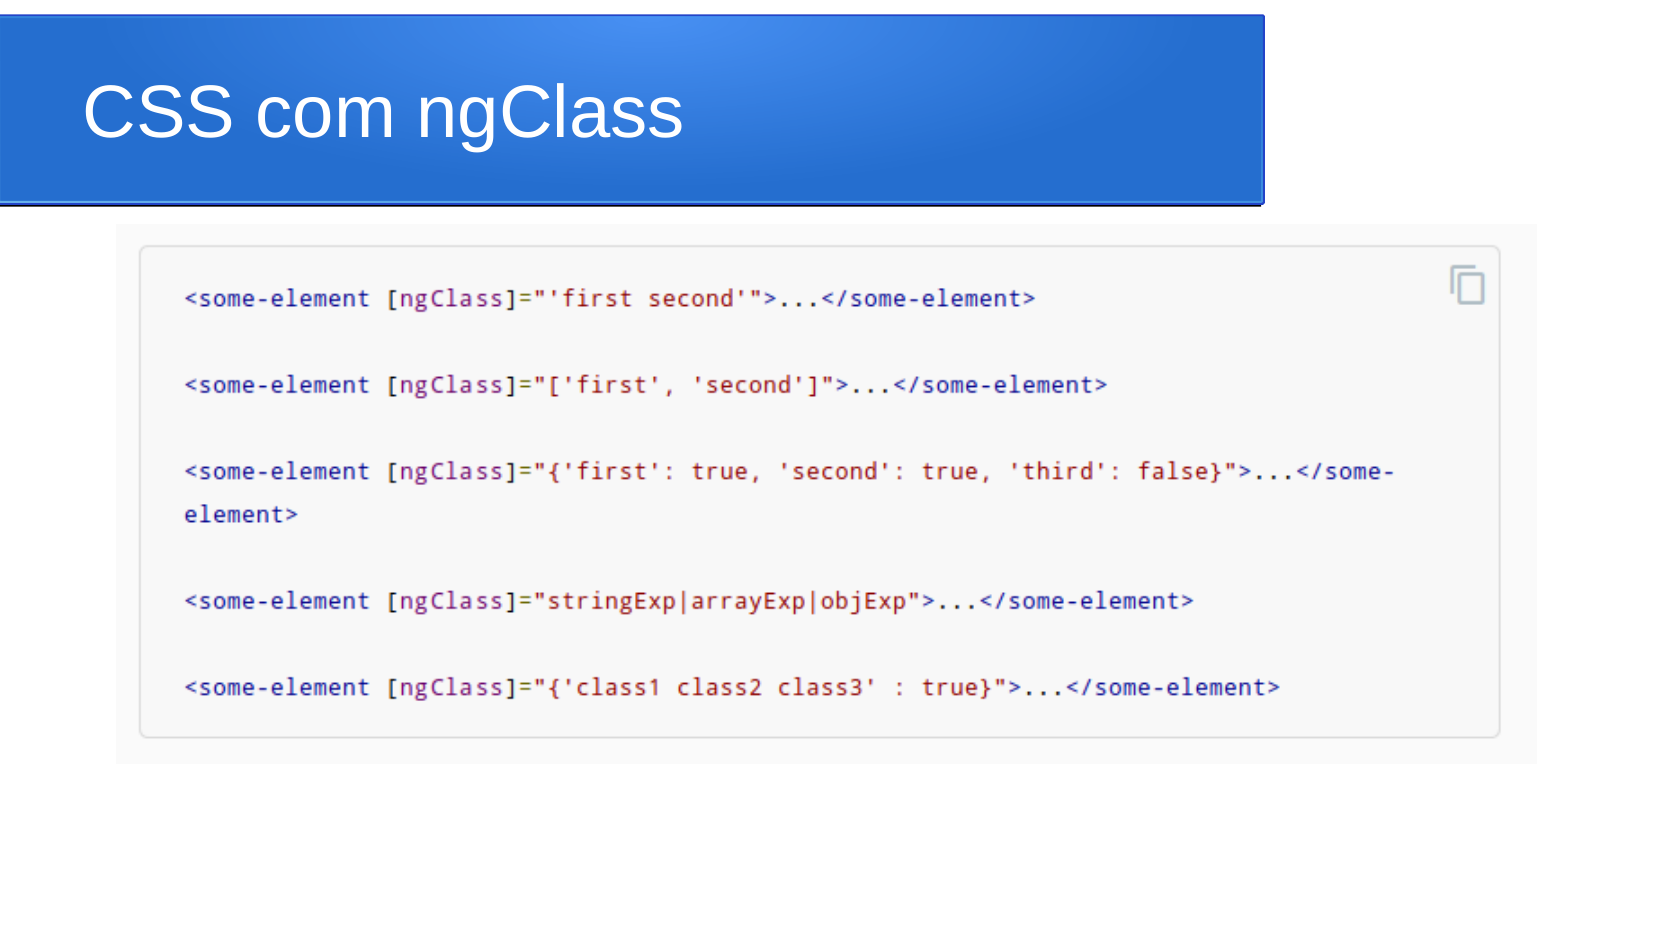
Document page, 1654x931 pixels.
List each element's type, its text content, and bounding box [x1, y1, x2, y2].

title CSS com ngClass [82, 35, 1235, 189]
picture [116, 224, 1537, 764]
